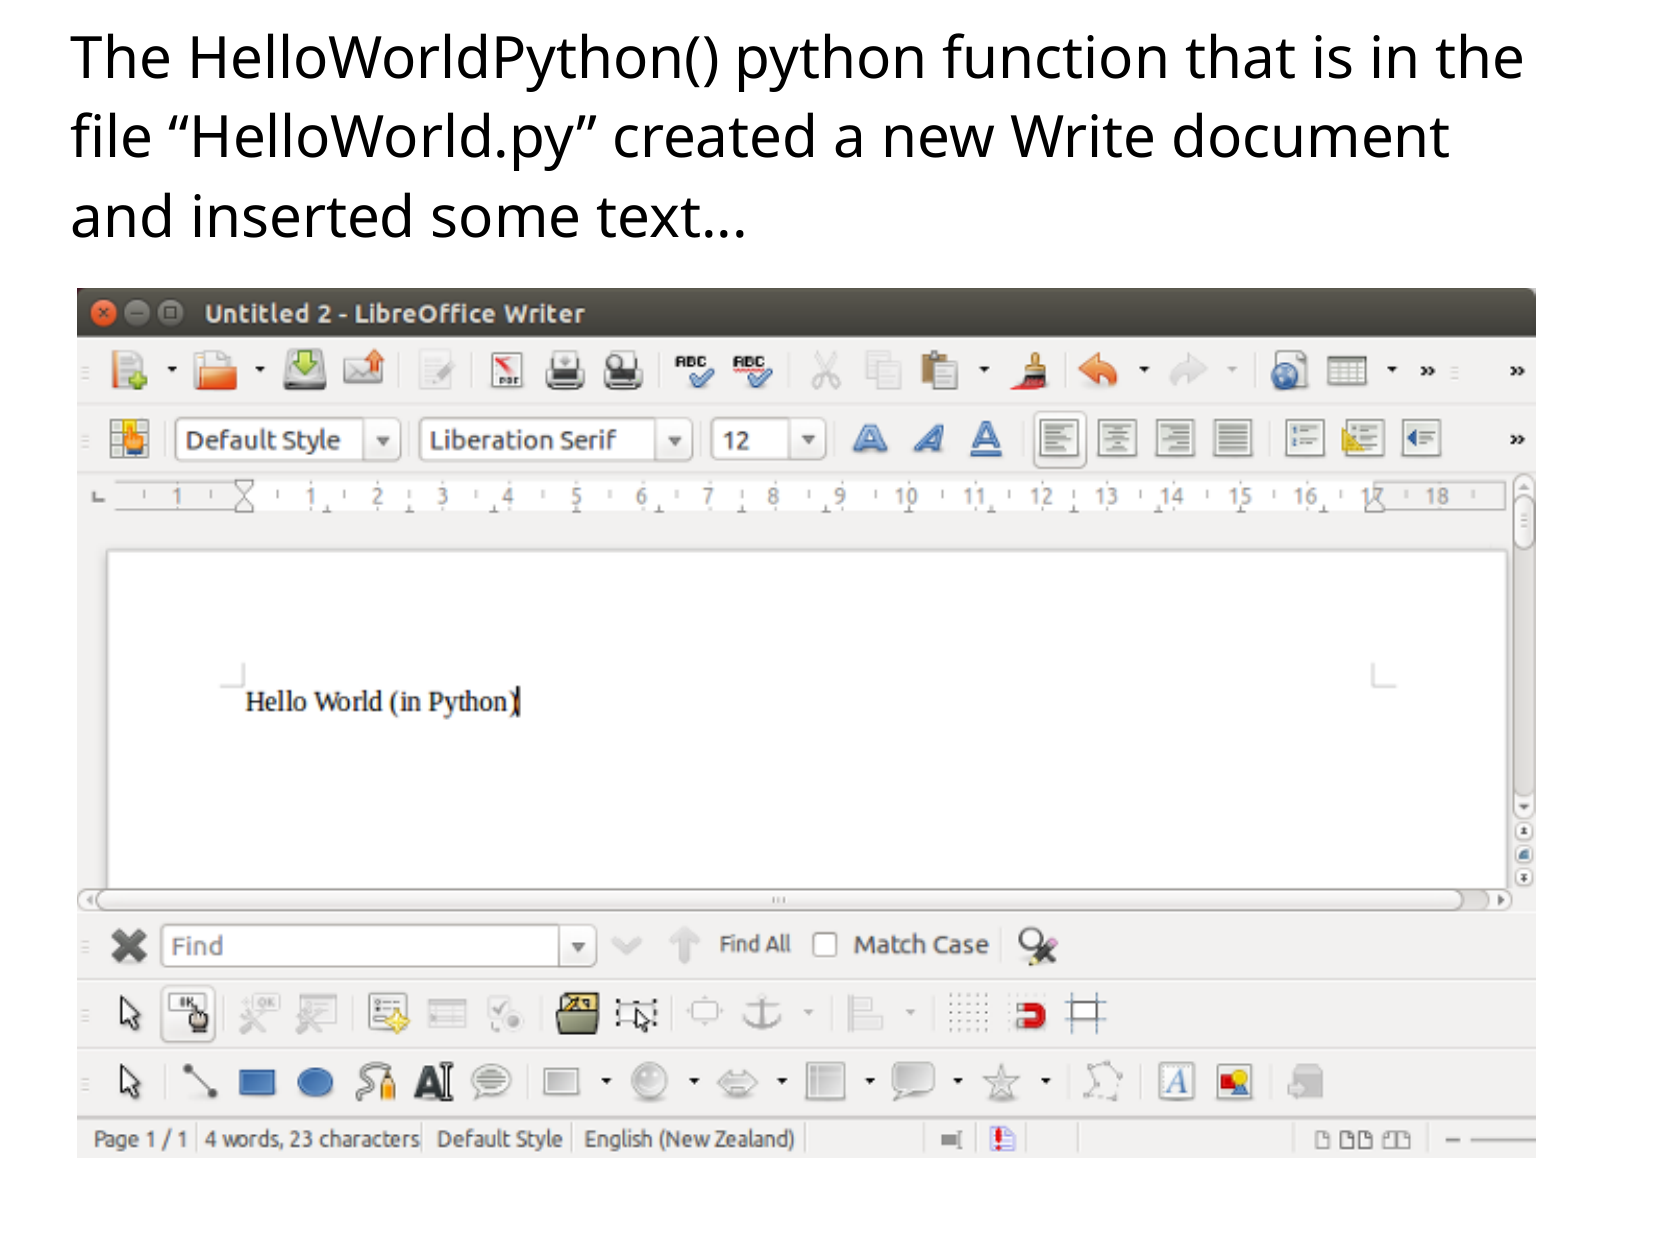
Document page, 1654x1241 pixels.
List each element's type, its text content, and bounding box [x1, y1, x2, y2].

picture [77, 288, 1536, 1158]
title The HelloWorldPython() python function that is in the file “HelloWorld.py” created a new Write document and inserted some text... [70, 38, 1536, 232]
